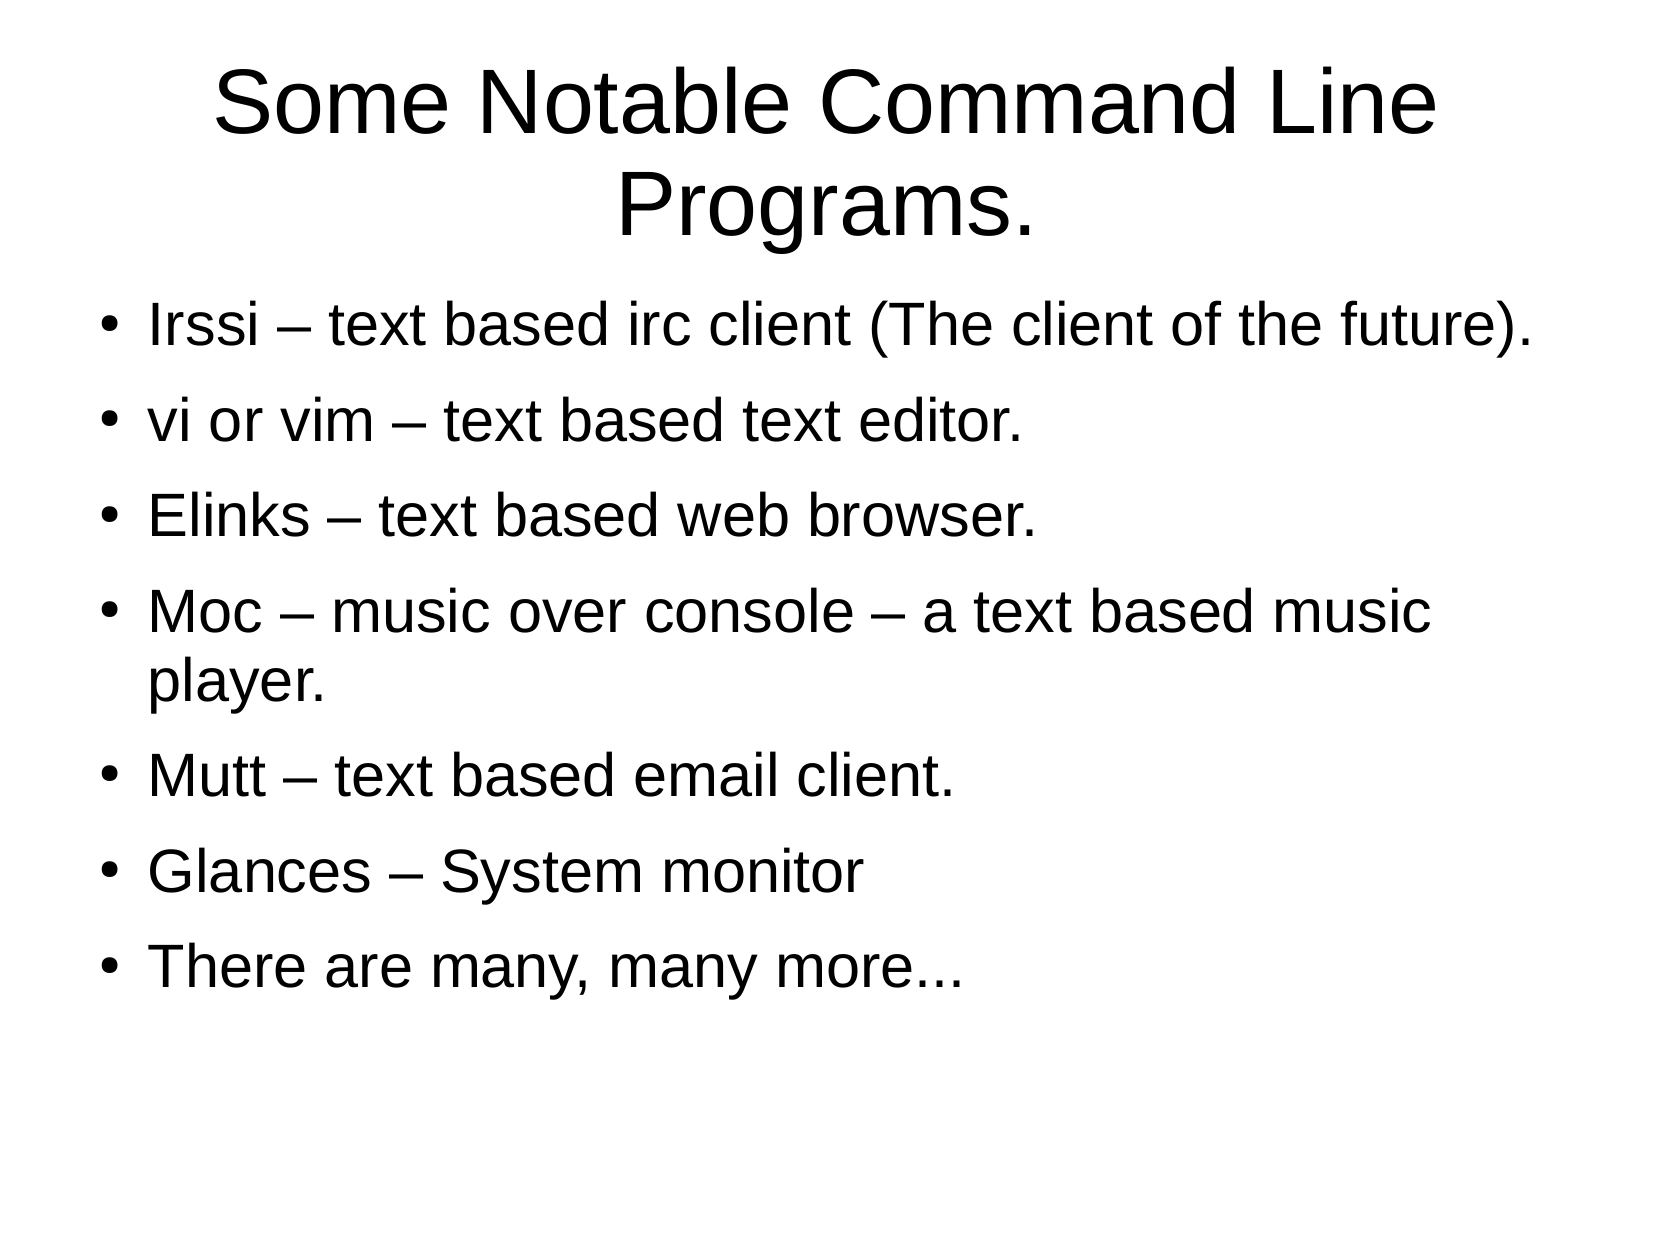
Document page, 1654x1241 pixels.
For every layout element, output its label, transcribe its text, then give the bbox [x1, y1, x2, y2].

list Irssi – text based irc client (The client of the future). vi or vim – text based text editor. Elinks – text based web browser. Moc – music over console – a text based music player. Mutt – text based email client. Glances – System monitor There are many, many more... [82, 290, 1571, 1010]
title Some Notable Command Line Programs. [82, 49, 1571, 257]
